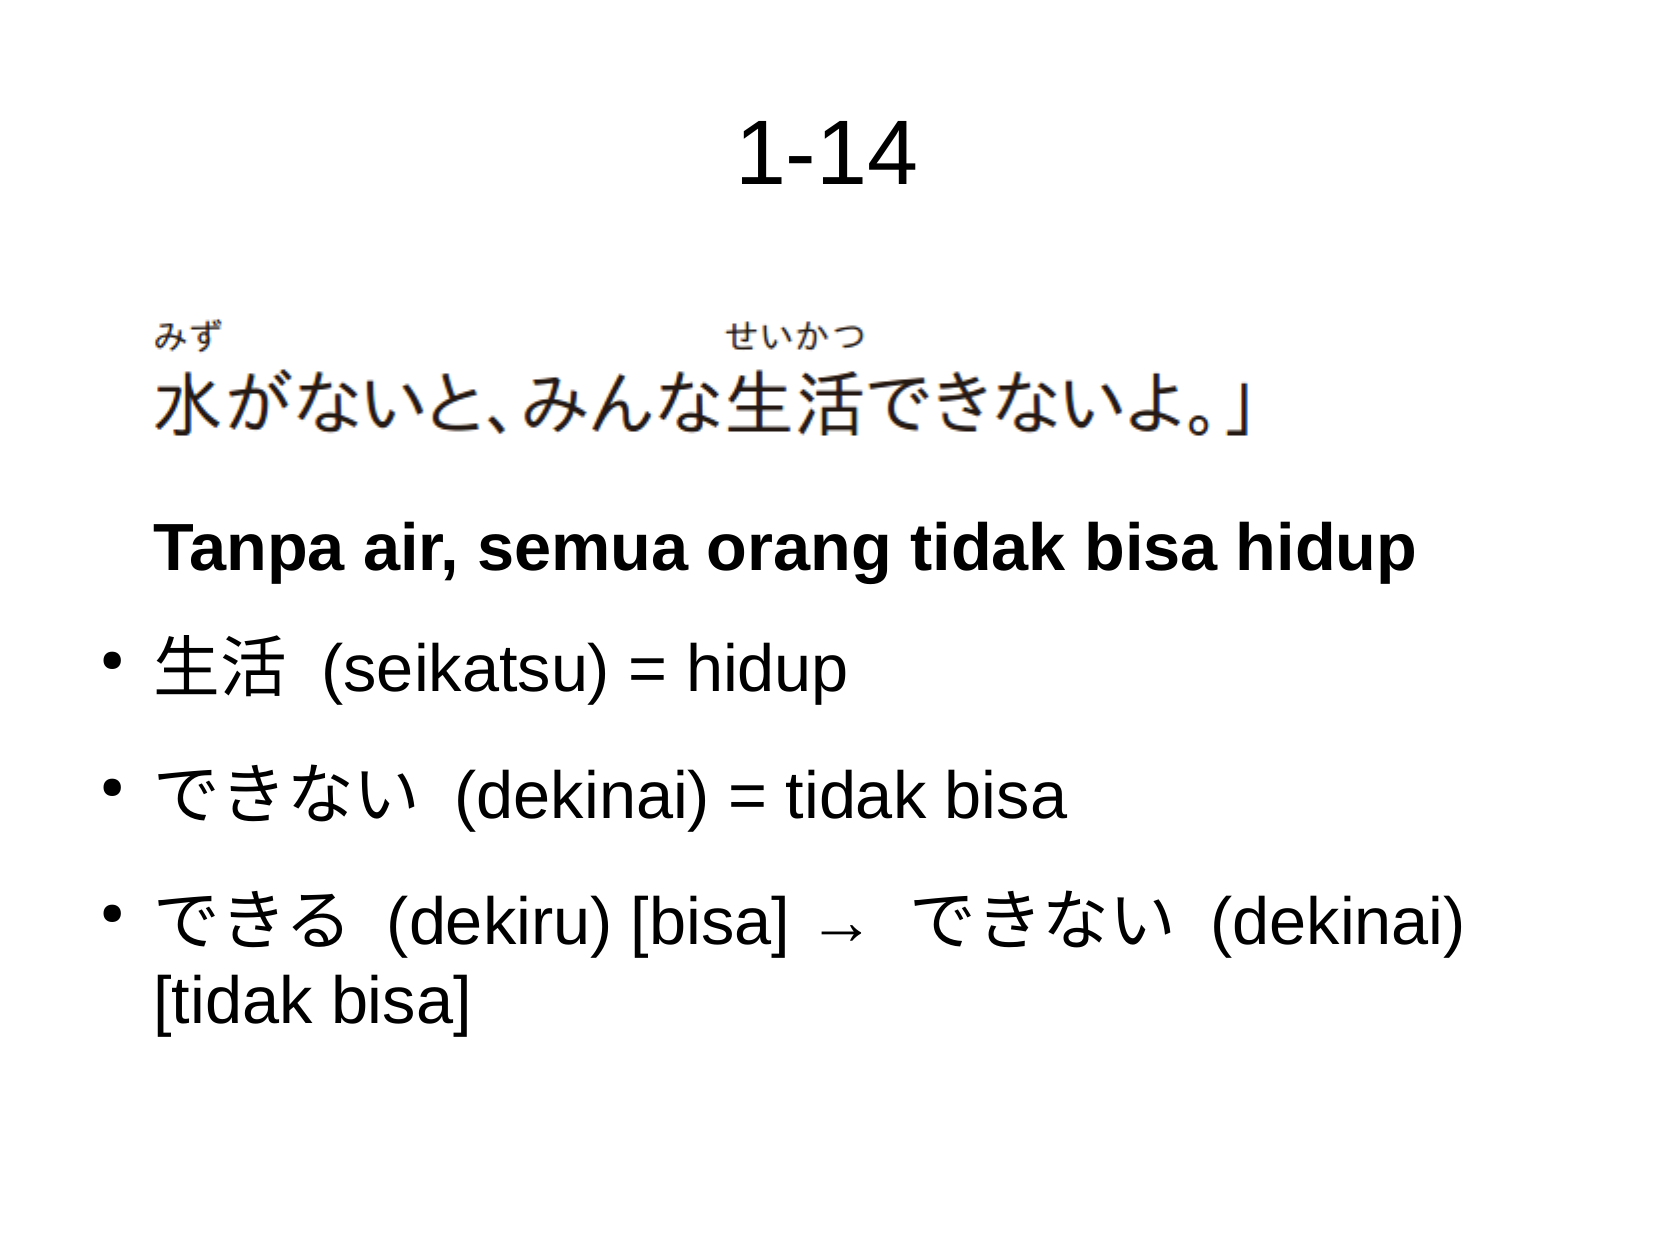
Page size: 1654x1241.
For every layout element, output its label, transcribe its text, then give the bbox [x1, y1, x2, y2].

title 1-14 [82, 49, 1571, 257]
list Tanpa air, semua orang tidak bisa hidup 生活 (seikatsu) = hidup できない (dekinai) = tidak bisa できる (dekiru) [bisa] → できない (dekinai) [tidak bisa] [82, 510, 1571, 1186]
picture [148, 310, 1266, 458]
